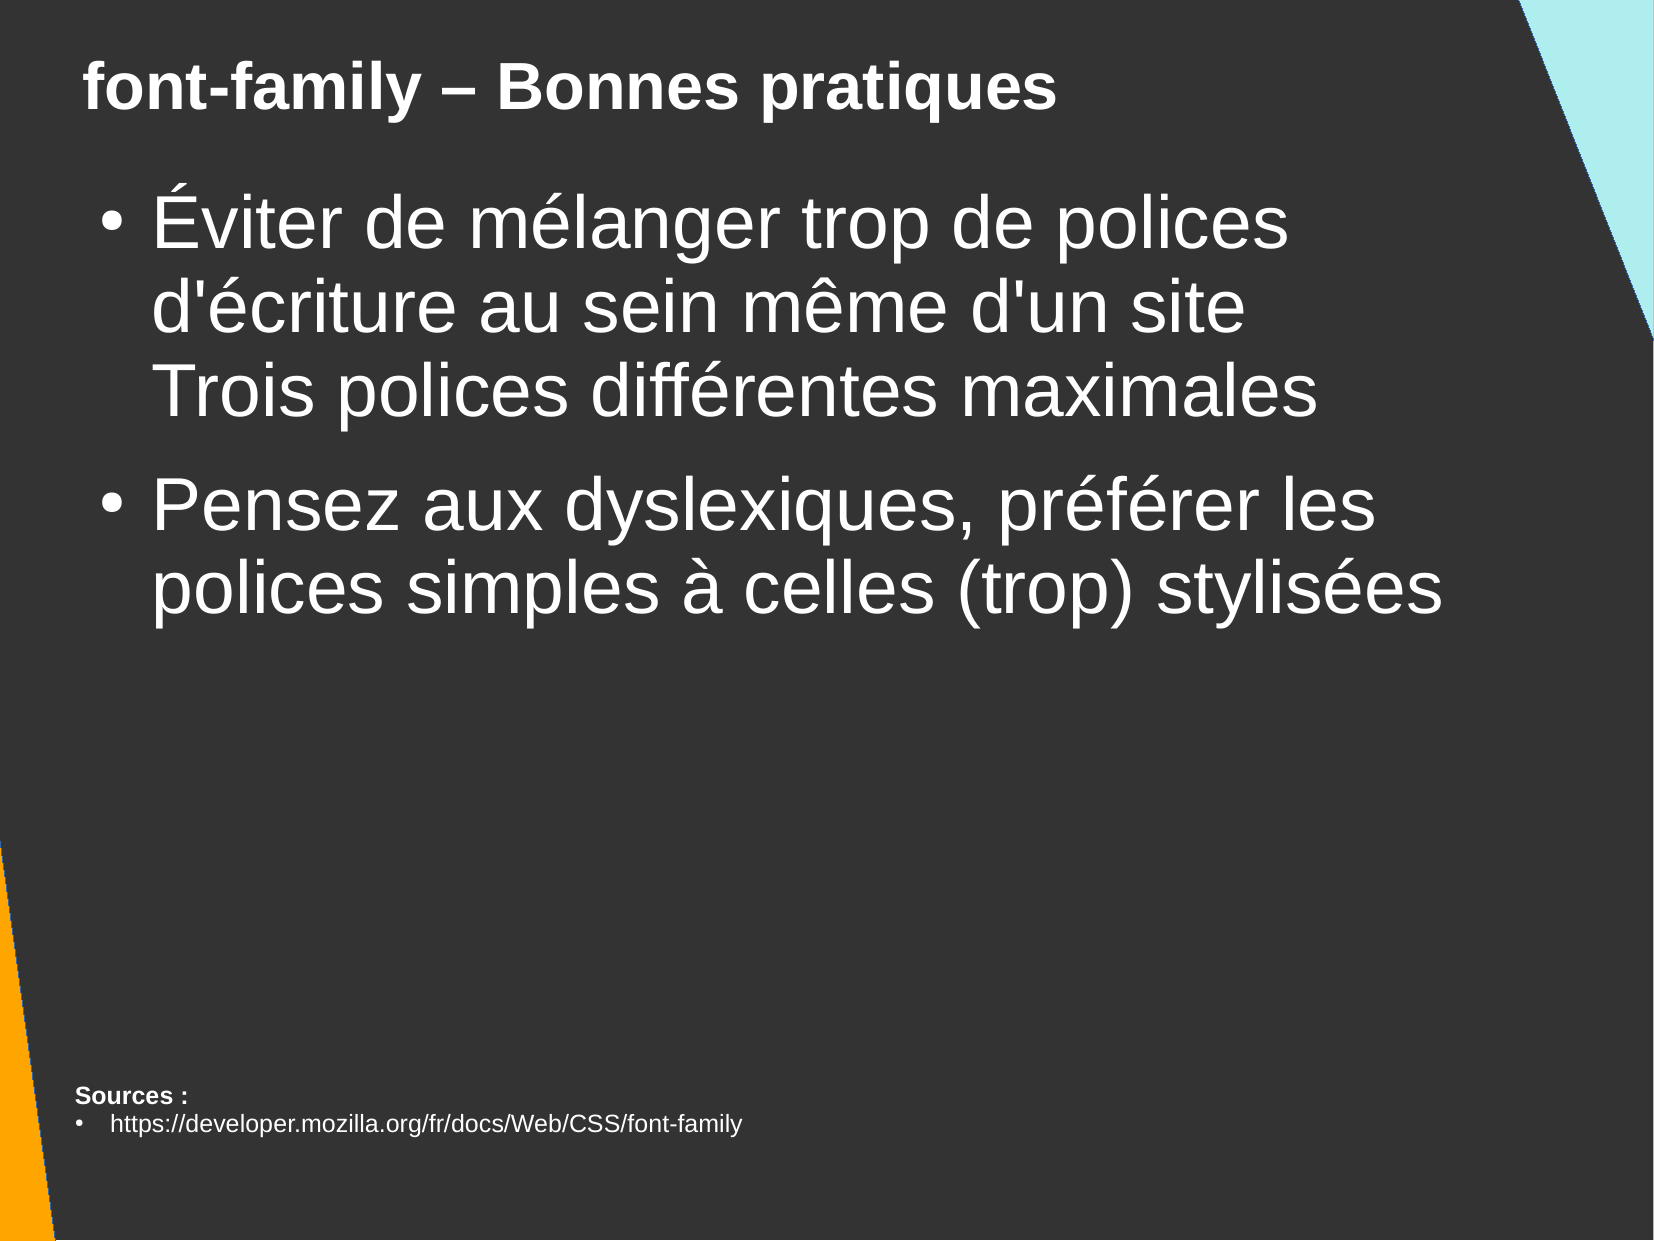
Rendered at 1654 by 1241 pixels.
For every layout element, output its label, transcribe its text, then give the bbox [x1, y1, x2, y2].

title font-family – Bonnes pratiques [82, 49, 1571, 152]
text_box Sources : https://developer.mozilla.org/fr/docs/Web/CSS/font-family [60, 1074, 1546, 1241]
list Éviter de mélanger trop de polices d'écriture au sein même d'un site Trois polices différentes maximales Pensez aux dyslexiques, préférer les polices simples à celles (trop) stylisées [80, 180, 1605, 827]
text_box [0, 840, 56, 1241]
text_box [1518, 0, 1654, 341]
